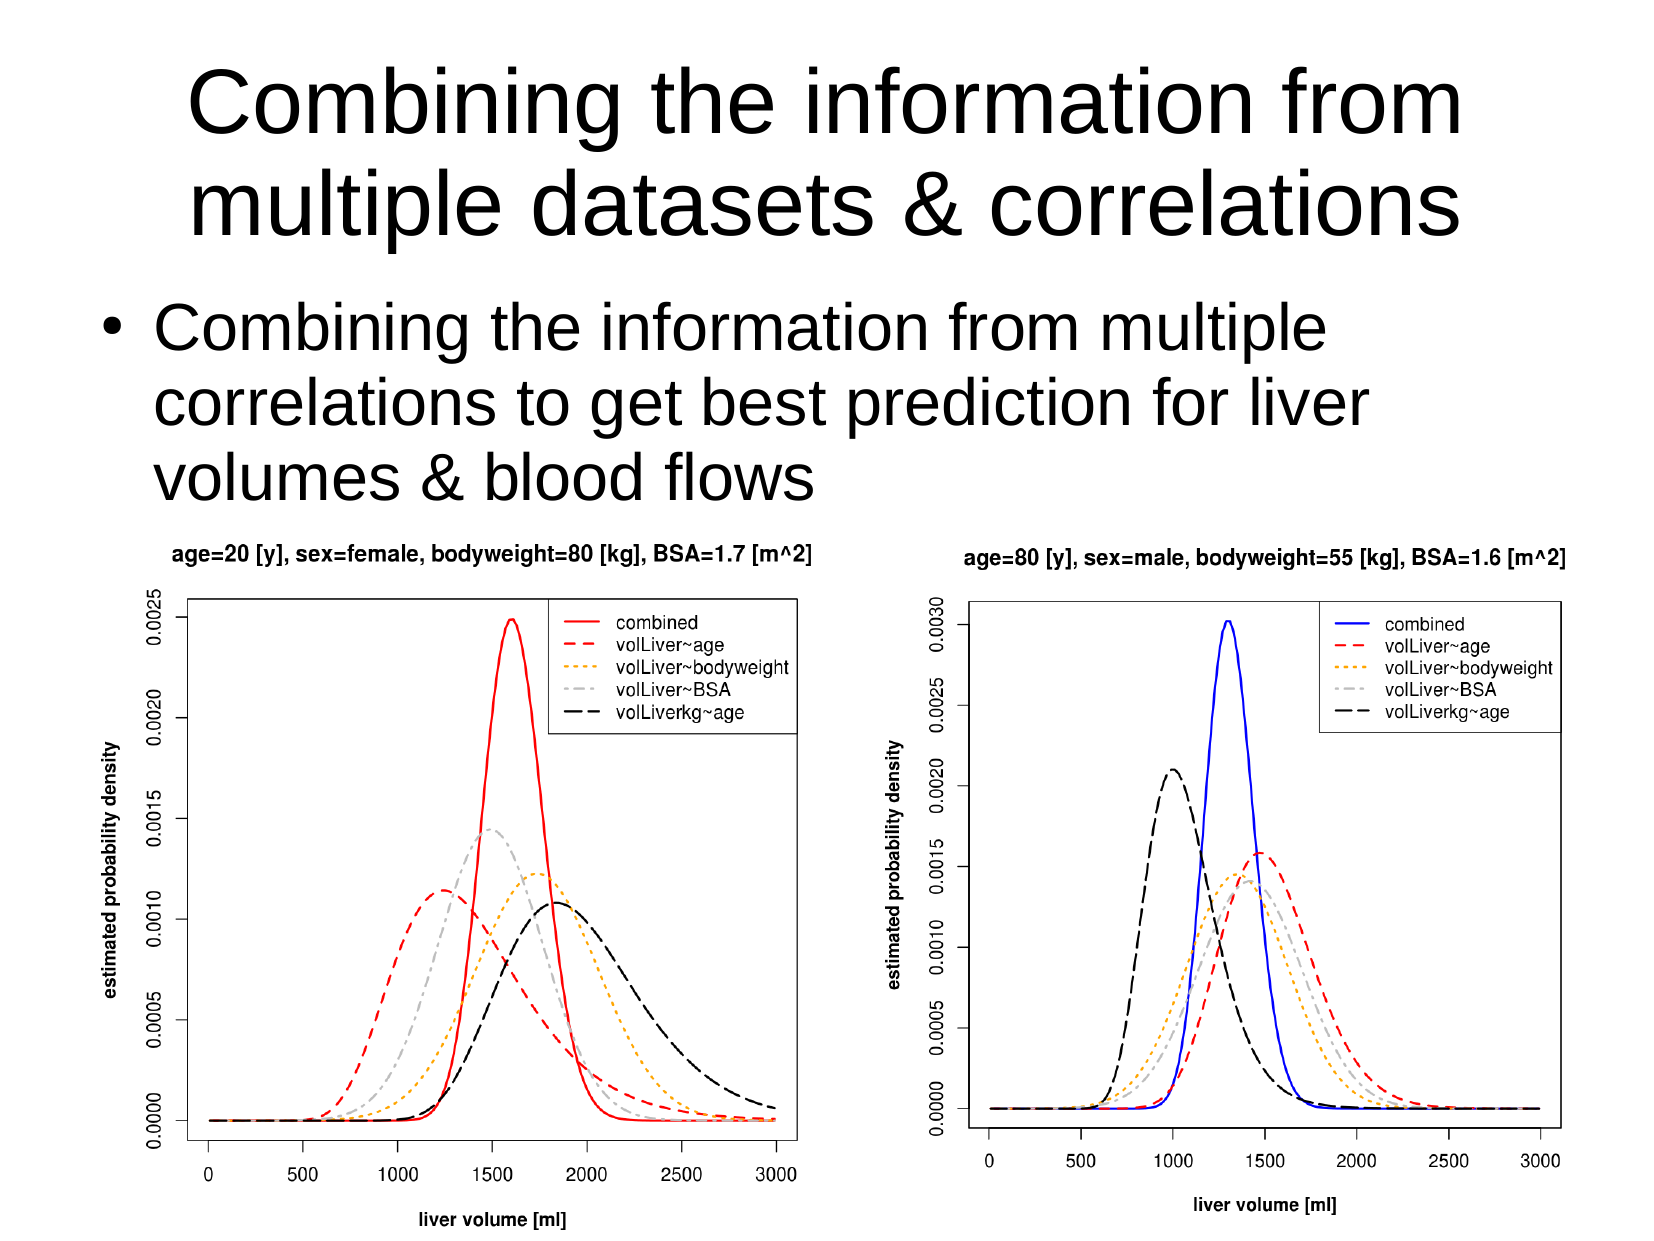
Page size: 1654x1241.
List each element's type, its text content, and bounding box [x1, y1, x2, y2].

picture [101, 544, 811, 1231]
picture [885, 548, 1565, 1216]
title Combining the information from multiple datasets & correlations [82, 49, 1571, 257]
list Combining the information from multiple correlations to get best prediction for liver volumes & blood flows [82, 290, 1571, 1010]
